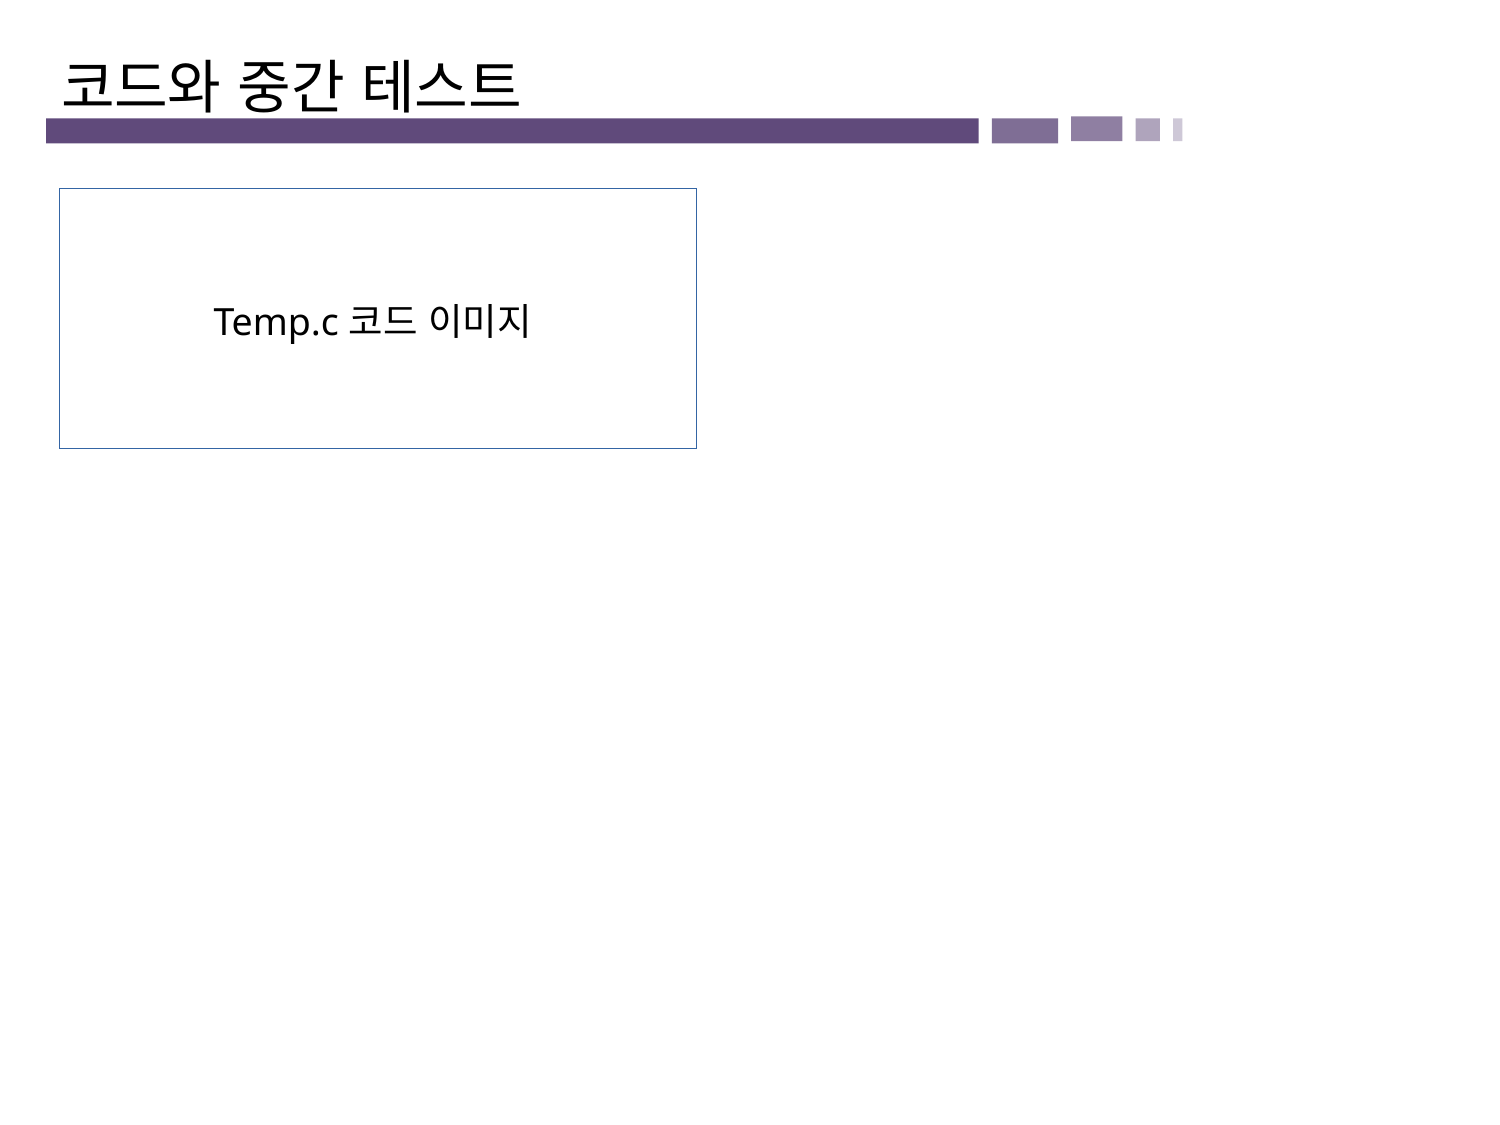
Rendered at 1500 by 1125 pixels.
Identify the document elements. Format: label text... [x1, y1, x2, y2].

text_box [1135, 118, 1160, 142]
text_box [991, 118, 1059, 144]
text_box 코드와 중간 테스트 [46, 42, 774, 118]
text_box Temp.c 코드 이미지 [59, 188, 697, 449]
text_box [1071, 116, 1123, 142]
text_box [46, 118, 979, 144]
text_box [1173, 118, 1183, 142]
